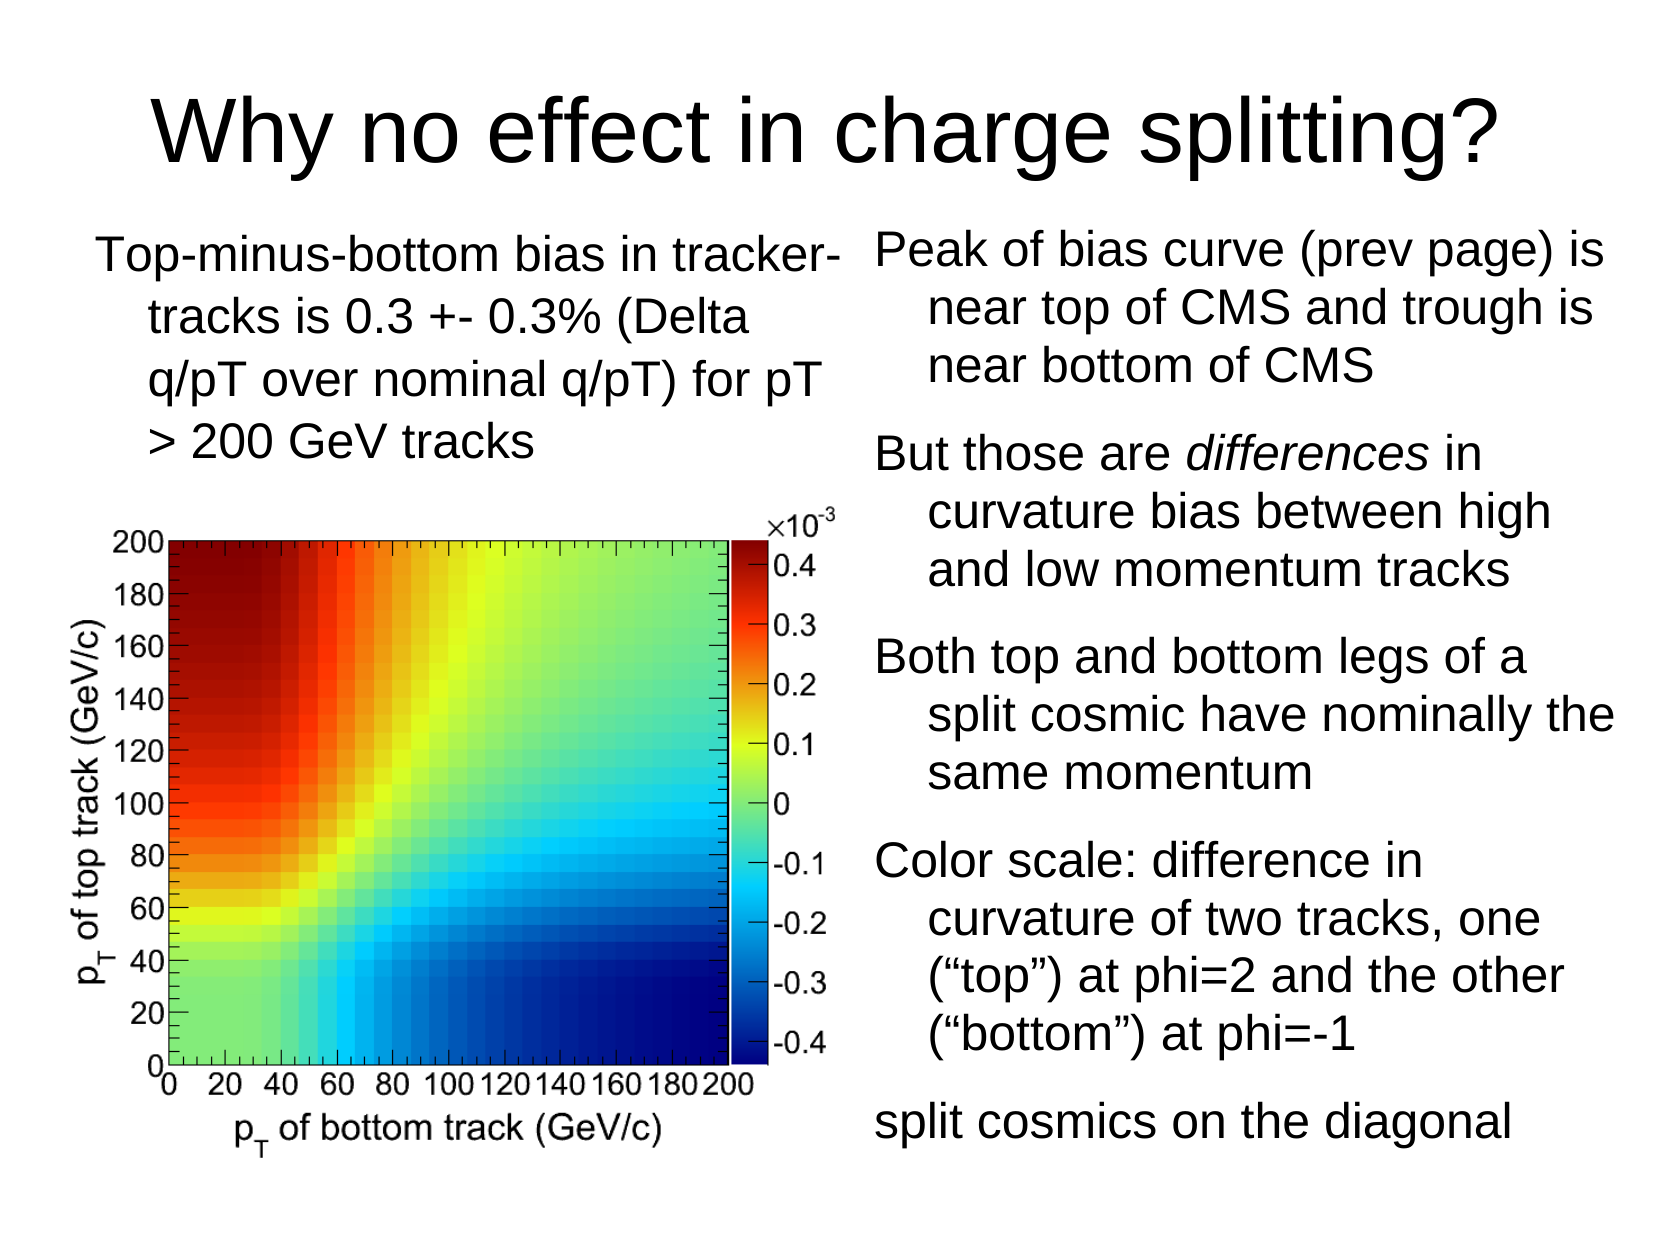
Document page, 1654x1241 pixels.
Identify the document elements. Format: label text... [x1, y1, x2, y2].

title Why no effect in charge splitting? [82, 33, 1571, 226]
list Peak of bias curve (prev page) is near top of CMS and trough is near bottom of CMS But those are differences in curvature bias between high and low momentum tracks Both top and bottom legs of a split cosmic have nominally the same momentum Color scale: difference in curvature of two tracks, one (“top”) at phi=2 and the other (“bottom”) at phi=-1 split cosmics on the diagonal [857, 219, 1625, 1211]
picture [47, 502, 845, 1168]
text_box Top-minus-bottom bias in tracker-tracks is 0.3 +- 0.3% (Delta q/pT over nominal q/pT)‏ for pT > 200 GeV tracks [77, 219, 845, 490]
